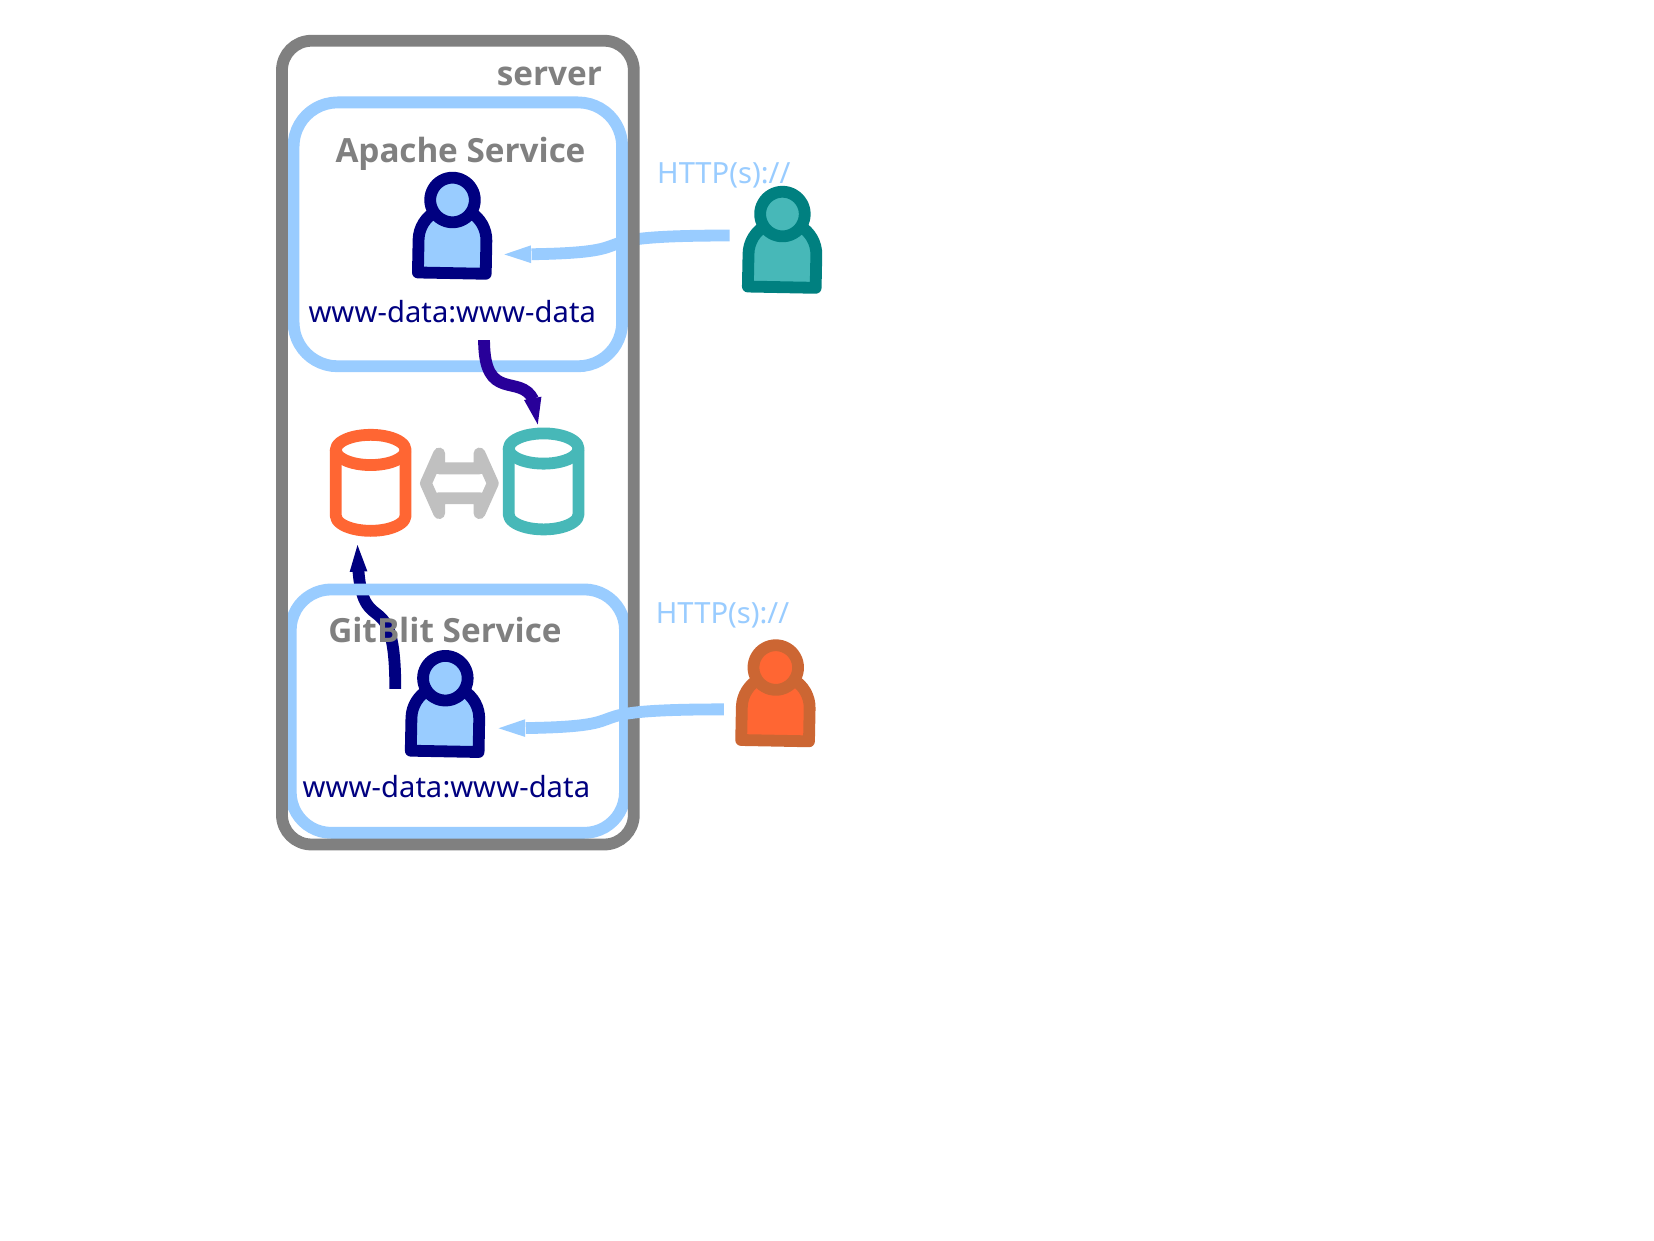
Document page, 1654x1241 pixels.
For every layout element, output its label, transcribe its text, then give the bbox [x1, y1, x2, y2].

text_box HTTP(s):// [640, 584, 811, 634]
text_box server [482, 42, 623, 112]
text_box [417, 177, 487, 274]
text_box Apache Service [320, 120, 608, 189]
text_box [741, 645, 810, 742]
text_box [410, 668, 480, 753]
text_box HTTP(s):// [642, 145, 813, 195]
text_box www-data:www-data [293, 283, 621, 333]
text_box www-data:www-data [288, 758, 615, 808]
text_box [747, 195, 817, 288]
text_box GitBlit Service [313, 599, 589, 668]
